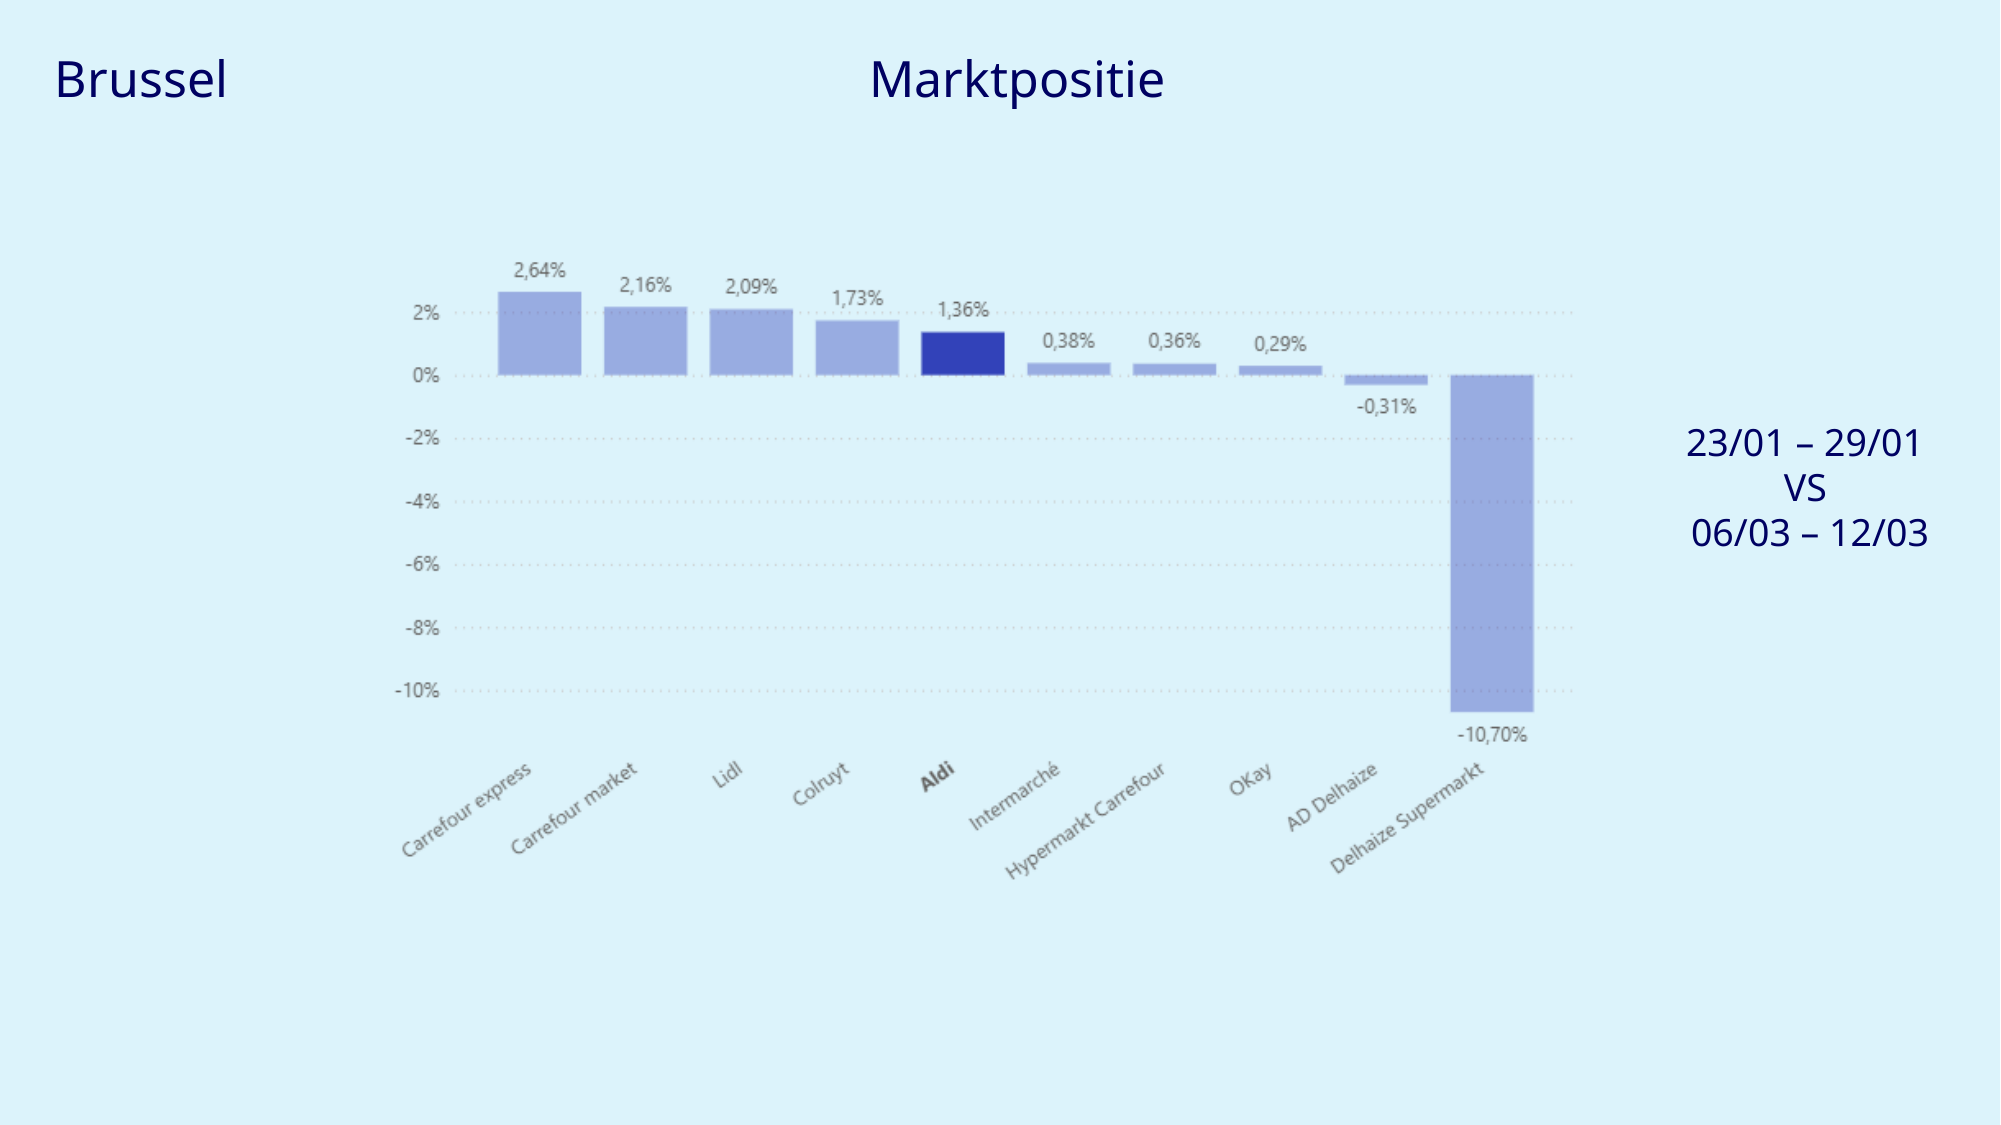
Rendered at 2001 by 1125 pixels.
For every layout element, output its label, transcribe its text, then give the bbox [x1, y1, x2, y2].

text_box 23/01 – 29/01 VS 06/03 – 12/03 [1604, 411, 2000, 563]
text_box Brussel [39, 39, 391, 116]
text_box Marktpositie [854, 39, 1269, 116]
picture [375, 239, 1579, 925]
